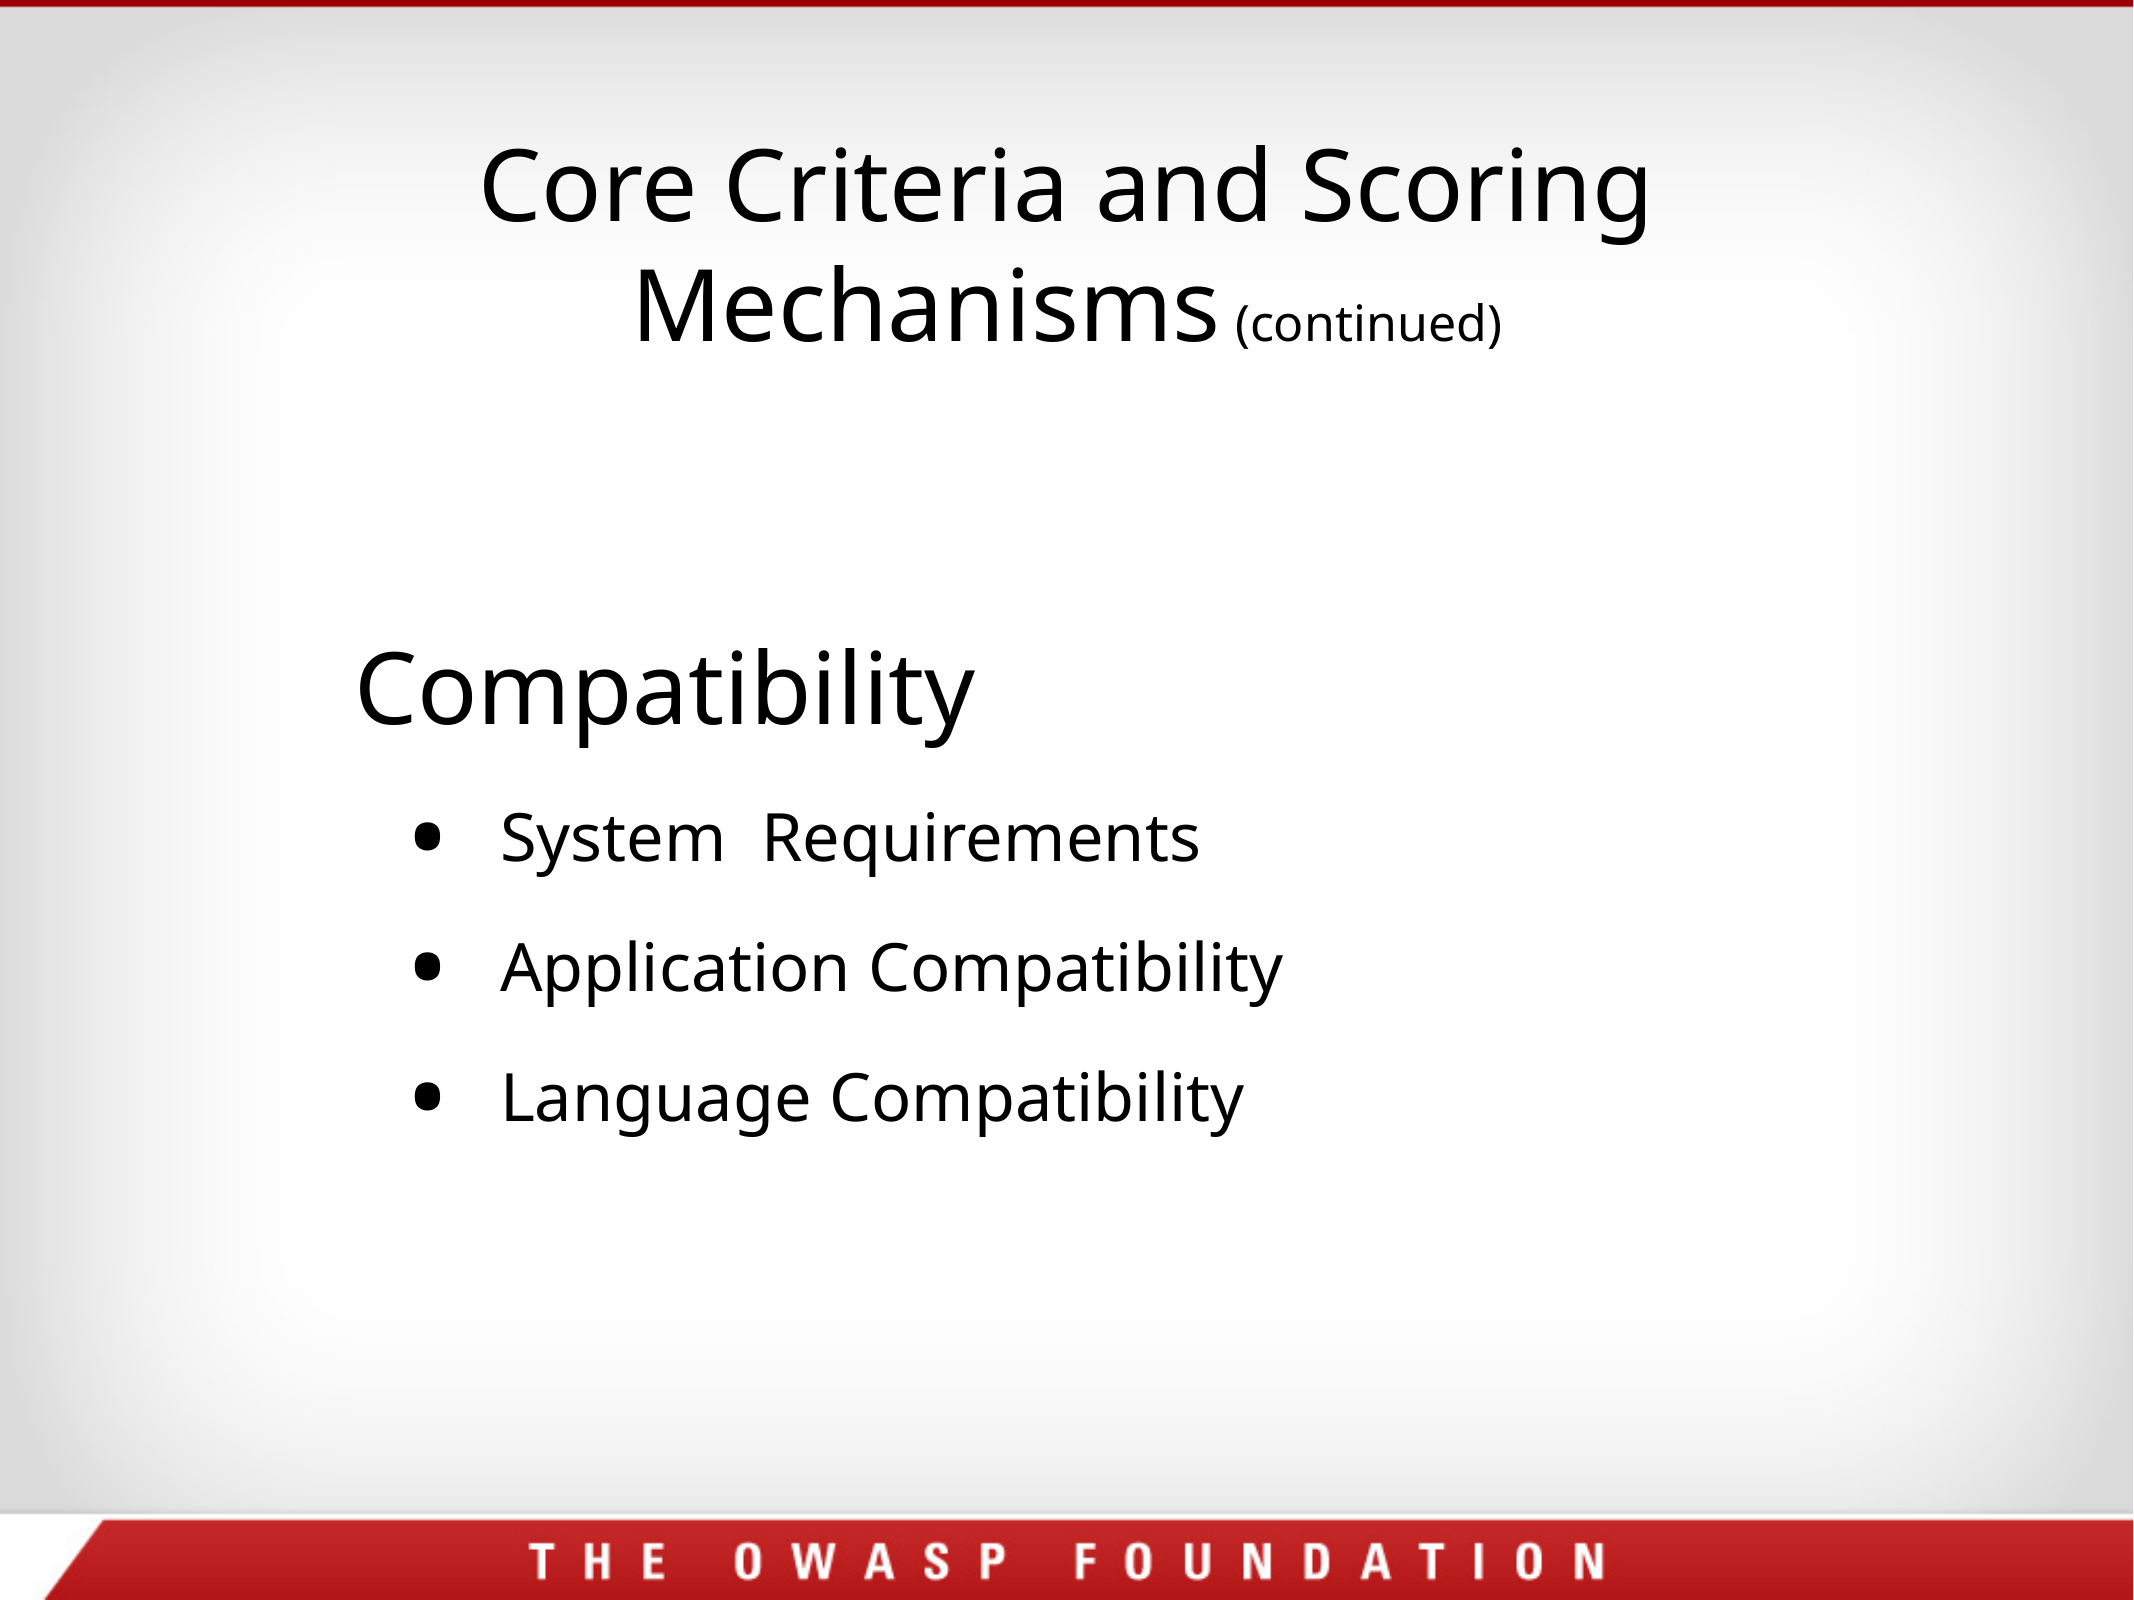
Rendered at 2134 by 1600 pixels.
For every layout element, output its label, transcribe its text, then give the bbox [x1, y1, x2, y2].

title Core Criteria and Scoring Mechanisms (continued) [208, 22, 1925, 454]
picture [0, 0, 2134, 1600]
list Compatibility System Requirements Application Compatibility Language Compatibility [208, 454, 1925, 1510]
